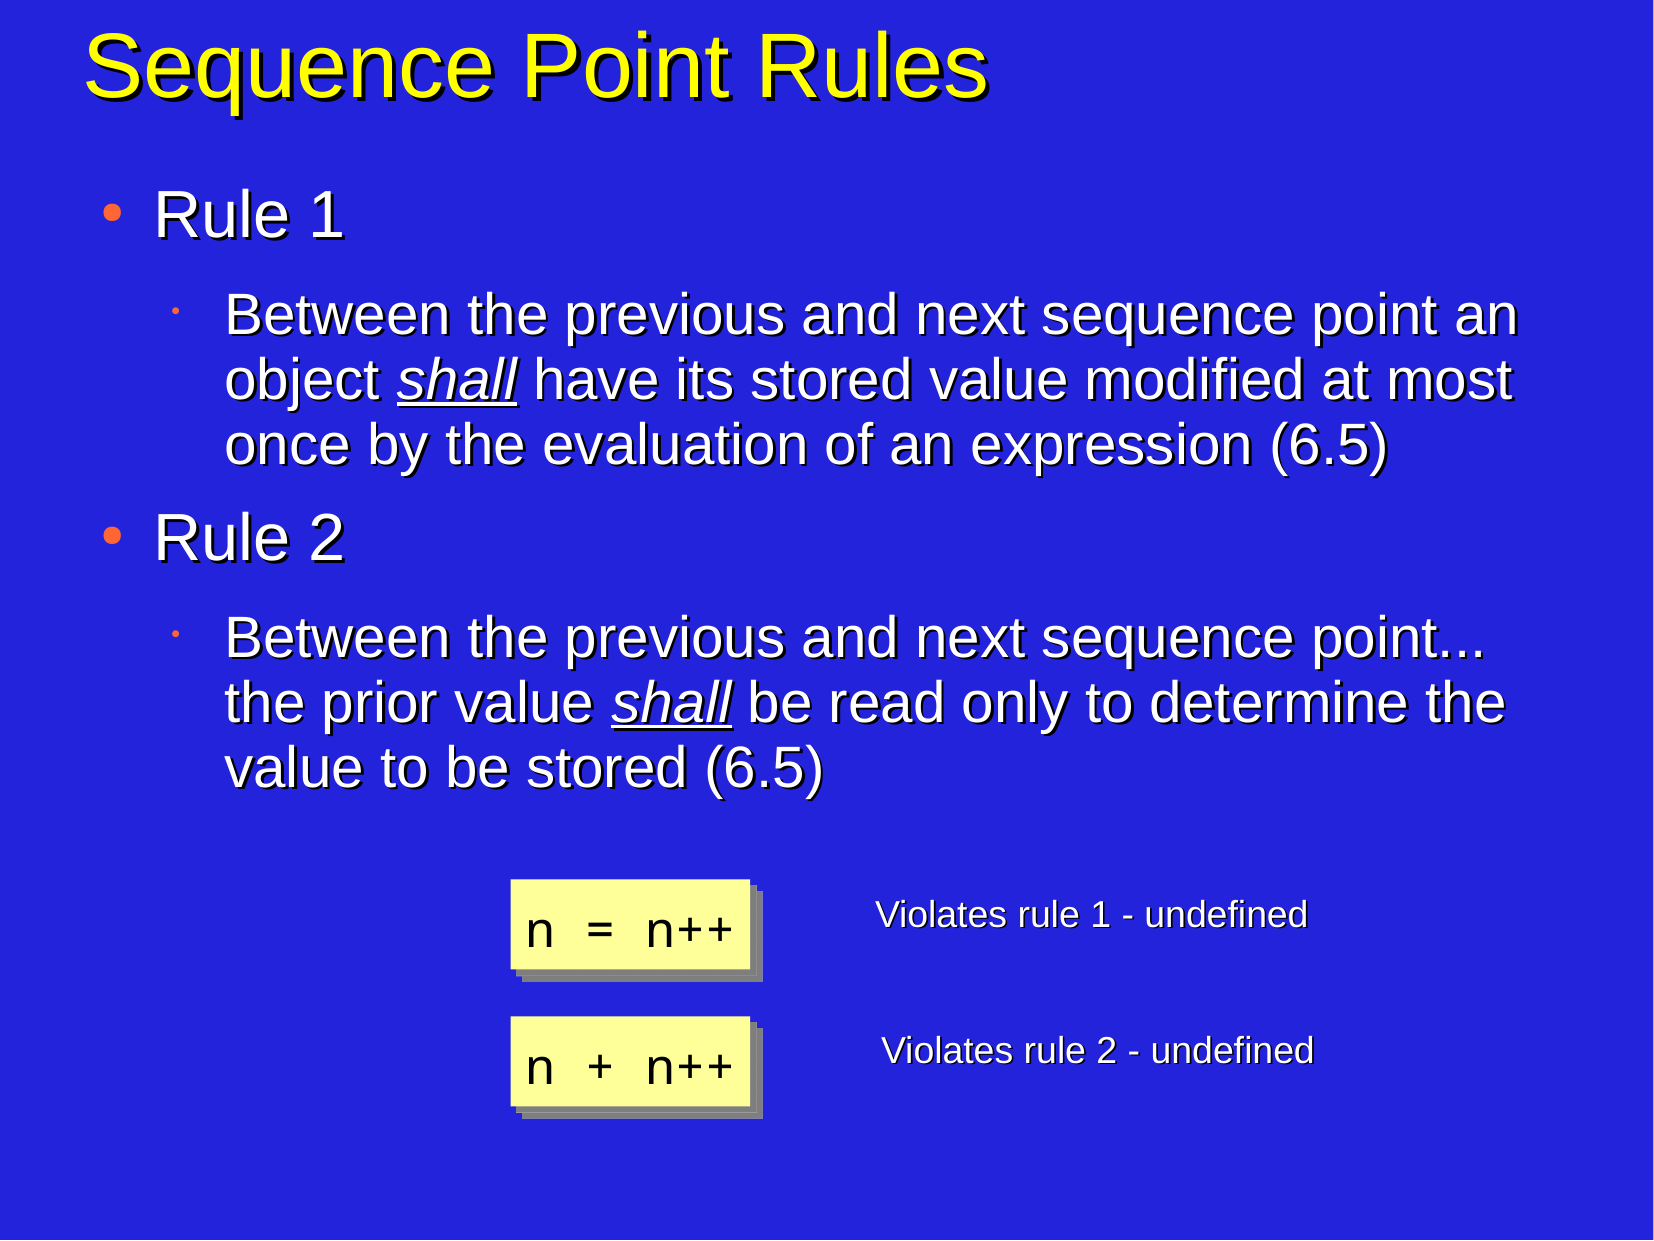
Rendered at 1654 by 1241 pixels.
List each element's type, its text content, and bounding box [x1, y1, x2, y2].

text_box n + n++ [510, 1016, 751, 1107]
text_box n = n++ [510, 879, 751, 970]
text_box Violates rule 2 - undefined [866, 1021, 1506, 1111]
text_box Violates rule 1 - undefined [860, 885, 1447, 975]
list Rule 1 Between the previous and next sequence point an object shall have its stored value modified at most once by the evaluation of an expression (6.5) Rule 2 Between the previous and next sequence point... the prior value shall be read only to determine the value to be stored (6.5) [82, 177, 1571, 1182]
title Sequence Point Rules [82, 2, 1571, 130]
